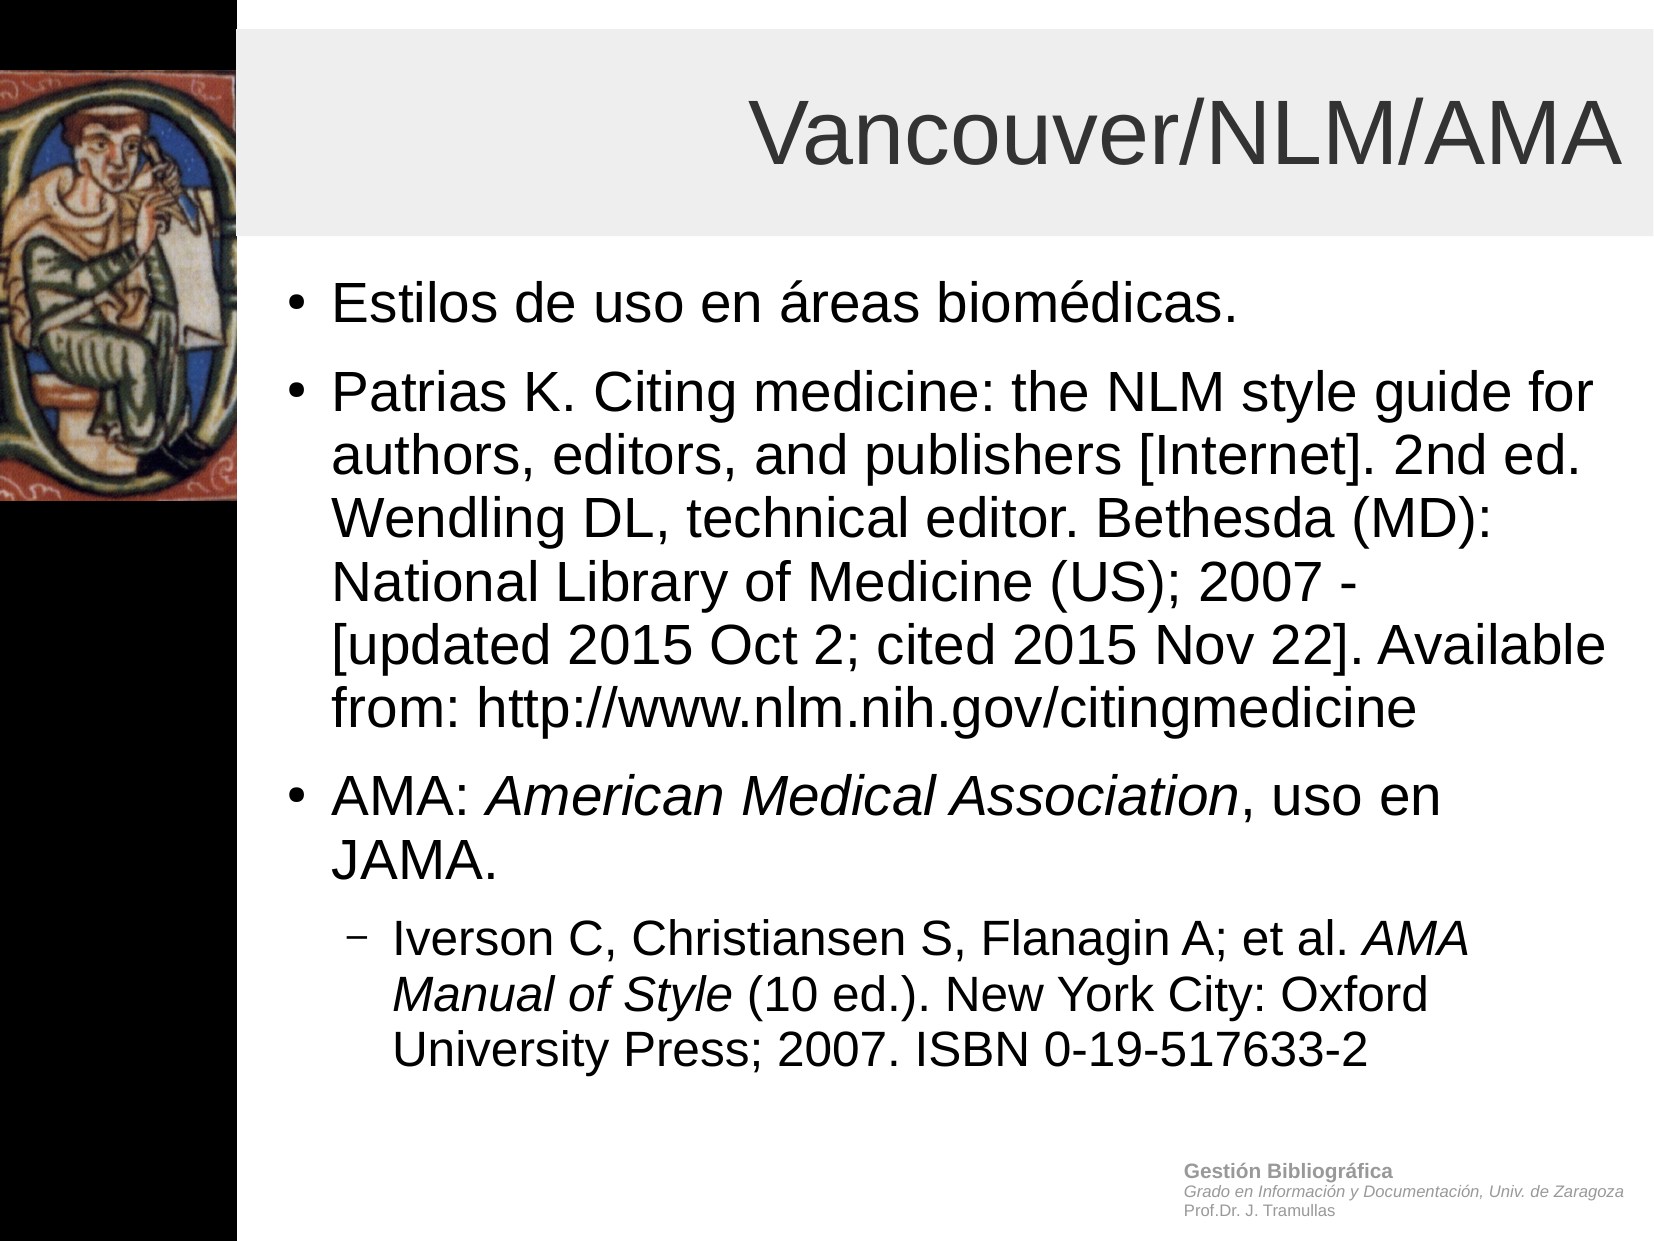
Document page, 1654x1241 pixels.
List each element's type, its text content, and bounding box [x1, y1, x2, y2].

list Estilos de uso en áreas biomédicas. Patrias K. Citing medicine: the NLM style guide for authors, editors, and publishers [Internet]. 2nd ed. Wendling DL, technical editor. Bethesda (MD): National Library of Medicine (US); 2007 - [updated 2015 Oct 2; cited 2015 Nov 22]. Available from: http://www.nlm.nih.gov/citingmedicine AMA: American Medical Association, uso en JAMA. Iverson C, Christiansen S, Flanagin A; et al. AMA Manual of Style (10 ed.). New York City: Oxford University Press; 2007. ISBN 0-19-517633-2 [271, 271, 1619, 1134]
title Vancouver/NLM/AMA [236, 29, 1654, 237]
picture [0, 70, 237, 501]
